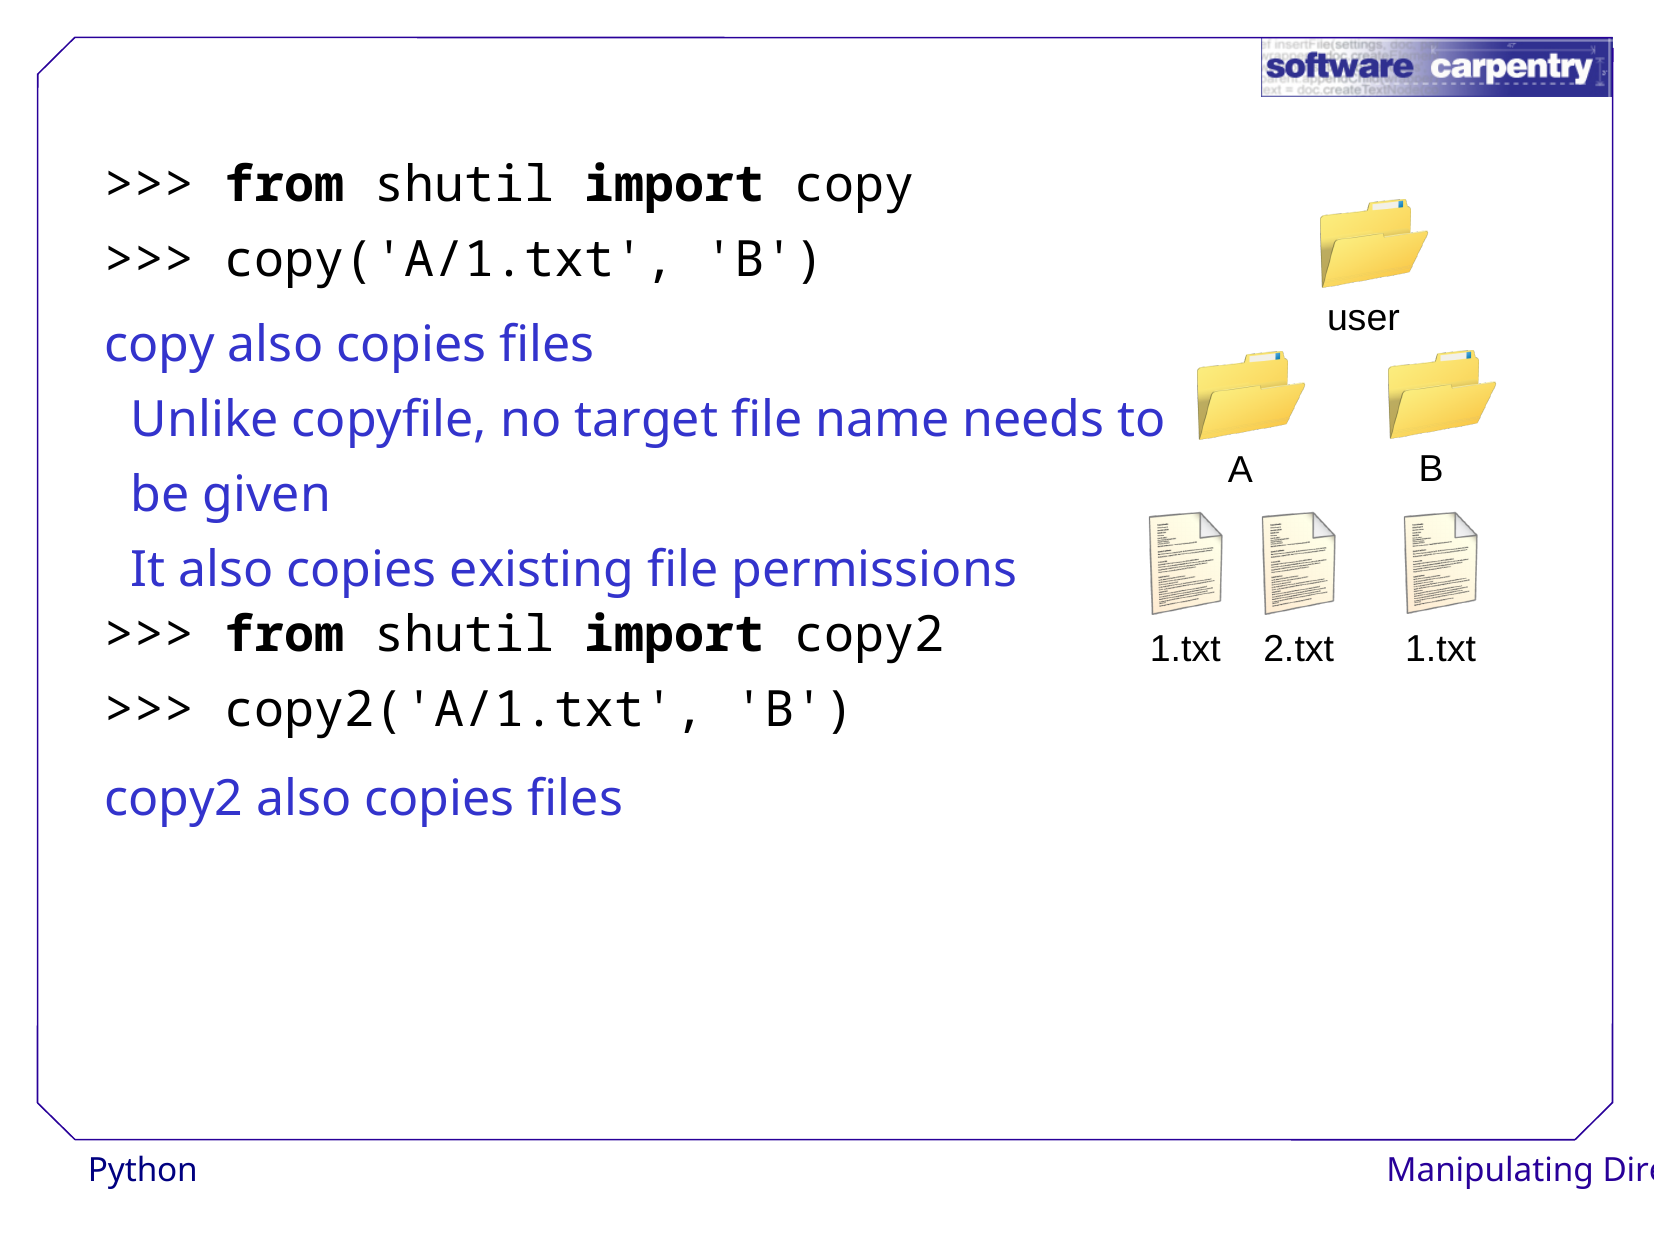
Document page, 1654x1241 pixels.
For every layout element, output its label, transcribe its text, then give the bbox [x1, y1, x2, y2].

text_box copy2 also copies files [89, 742, 809, 838]
picture [1261, 39, 1613, 97]
text_box 2.txt [1248, 620, 1350, 678]
text_box user [1312, 289, 1415, 347]
text_box B [1403, 452, 1459, 499]
picture [1384, 505, 1498, 620]
text_box A [1212, 453, 1268, 499]
picture [1384, 336, 1500, 452]
picture [1193, 337, 1309, 453]
text_box 1.txt [1135, 620, 1236, 678]
picture [1129, 505, 1356, 620]
text_box >>> from shutil import copy >>> copy('A/1.txt', 'B') >>> from shutil import copy2 >>> copy2('A/1.txt', 'B') [89, 128, 1512, 1037]
picture [1316, 185, 1432, 301]
text_box copy also copies files Unlike copyfile, no target file name needs to be given It also copies existing file permissions [89, 289, 809, 384]
text_box 1.txt [1390, 620, 1492, 678]
